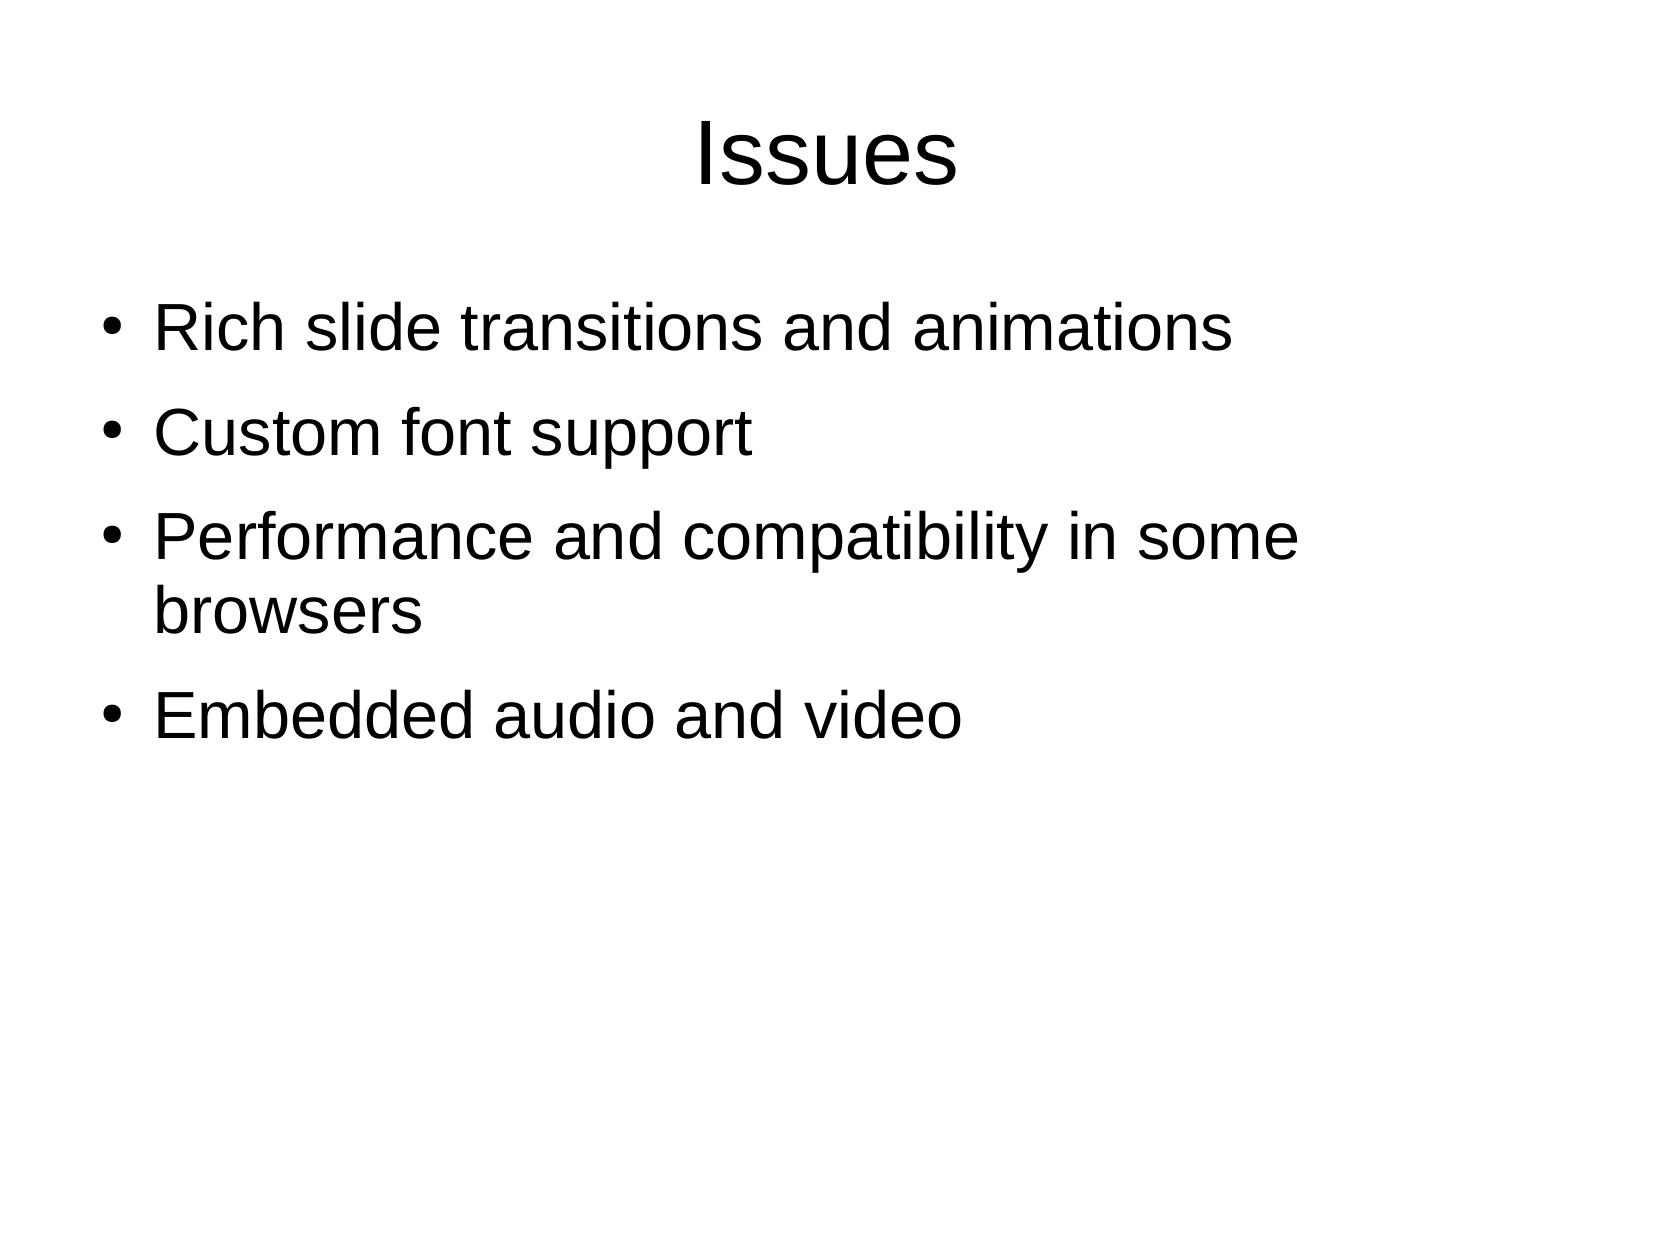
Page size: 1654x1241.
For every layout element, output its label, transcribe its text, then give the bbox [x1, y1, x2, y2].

title Issues [82, 49, 1571, 257]
list Rich slide transitions and animations Custom font support Performance and compatibility in some browsers Embedded audio and video [82, 290, 1538, 1010]
